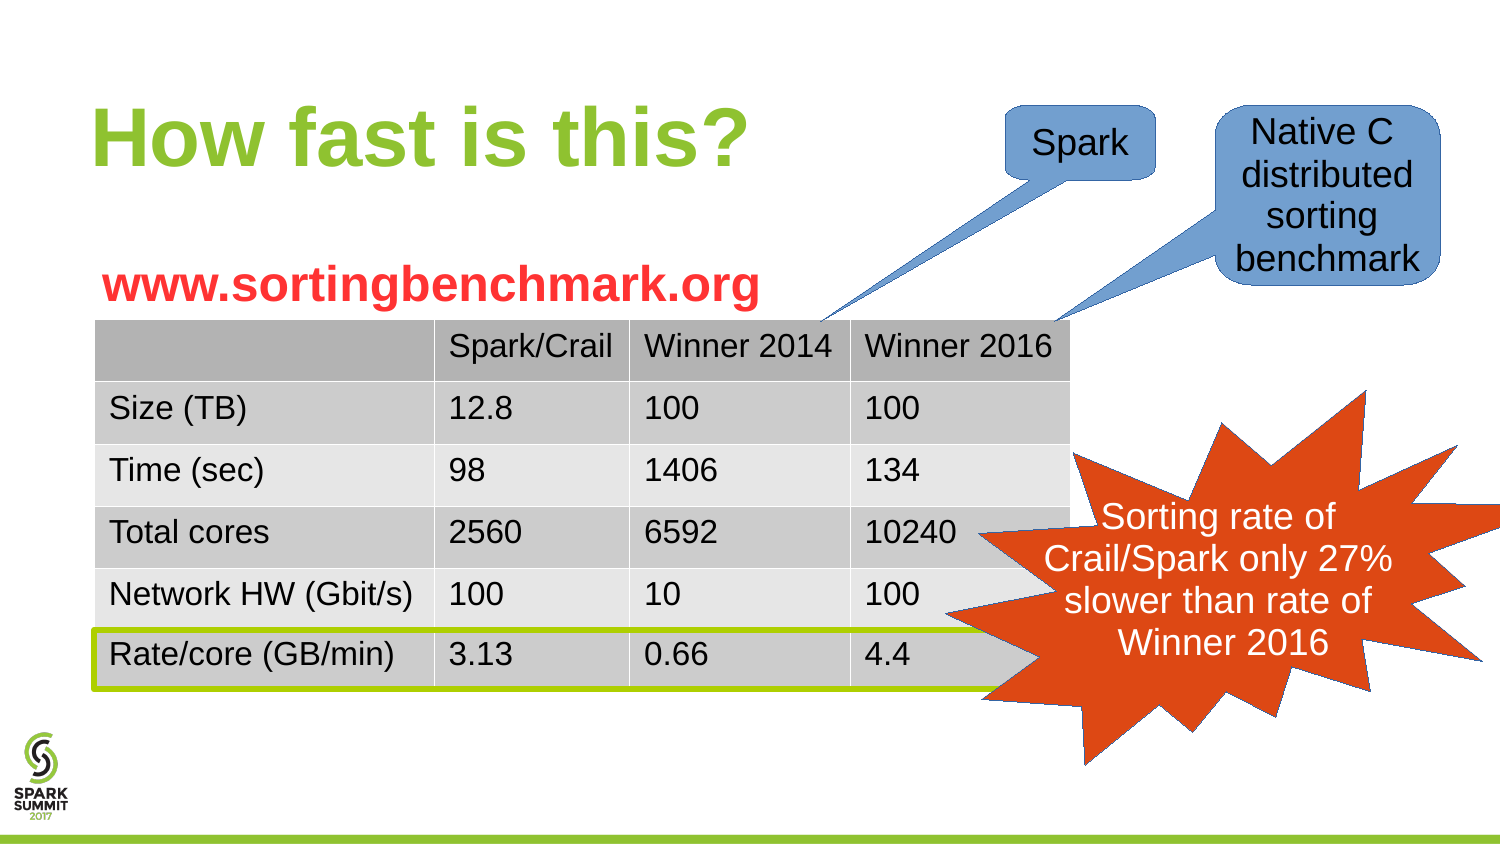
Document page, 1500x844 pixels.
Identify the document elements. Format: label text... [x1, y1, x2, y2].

table_cell Rate/core (GB/min) [97, 633, 434, 686]
table_cell 100 [851, 382, 1070, 444]
table_cell 134 [851, 445, 1070, 506]
text_box Native C distributed sorting benchmark [1054, 105, 1441, 322]
table_cell 6592 [630, 507, 850, 568]
table_header Winner 2016 [851, 320, 1070, 381]
table_cell 98 [435, 445, 629, 506]
table_cell 100 [435, 569, 629, 627]
table_cell 1406 [630, 445, 850, 506]
table_cell 12.8 [435, 382, 629, 444]
picture [13, 731, 69, 833]
table_cell Size (TB) [95, 382, 434, 444]
table_cell 100 [630, 382, 850, 444]
table_header Spark/Crail [435, 321, 629, 381]
table_cell Time (sec) [95, 445, 434, 506]
table_cell Total cores [95, 507, 434, 568]
table_cell 2560 [435, 507, 629, 568]
text_box Spark [820, 105, 1156, 322]
text_box www.sortingbenchmark.org [87, 249, 796, 321]
table_cell 3.13 [435, 633, 629, 686]
table_cell 100 [851, 569, 1055, 627]
table_header Winner 2014 [630, 320, 850, 381]
title How fast is this? [75, 63, 1425, 204]
table_cell 10 [630, 569, 850, 627]
table_header [95, 321, 434, 381]
table_cell Network HW (Gbit/s) [95, 569, 434, 627]
table_cell 4.4 [851, 633, 1038, 686]
text_box Sorting rate of Crail/Spark only 27% slower than rate of Winner 2016 [945, 390, 1500, 766]
table_cell 0.66 [630, 633, 850, 686]
table_cell 10240 [851, 507, 1070, 568]
